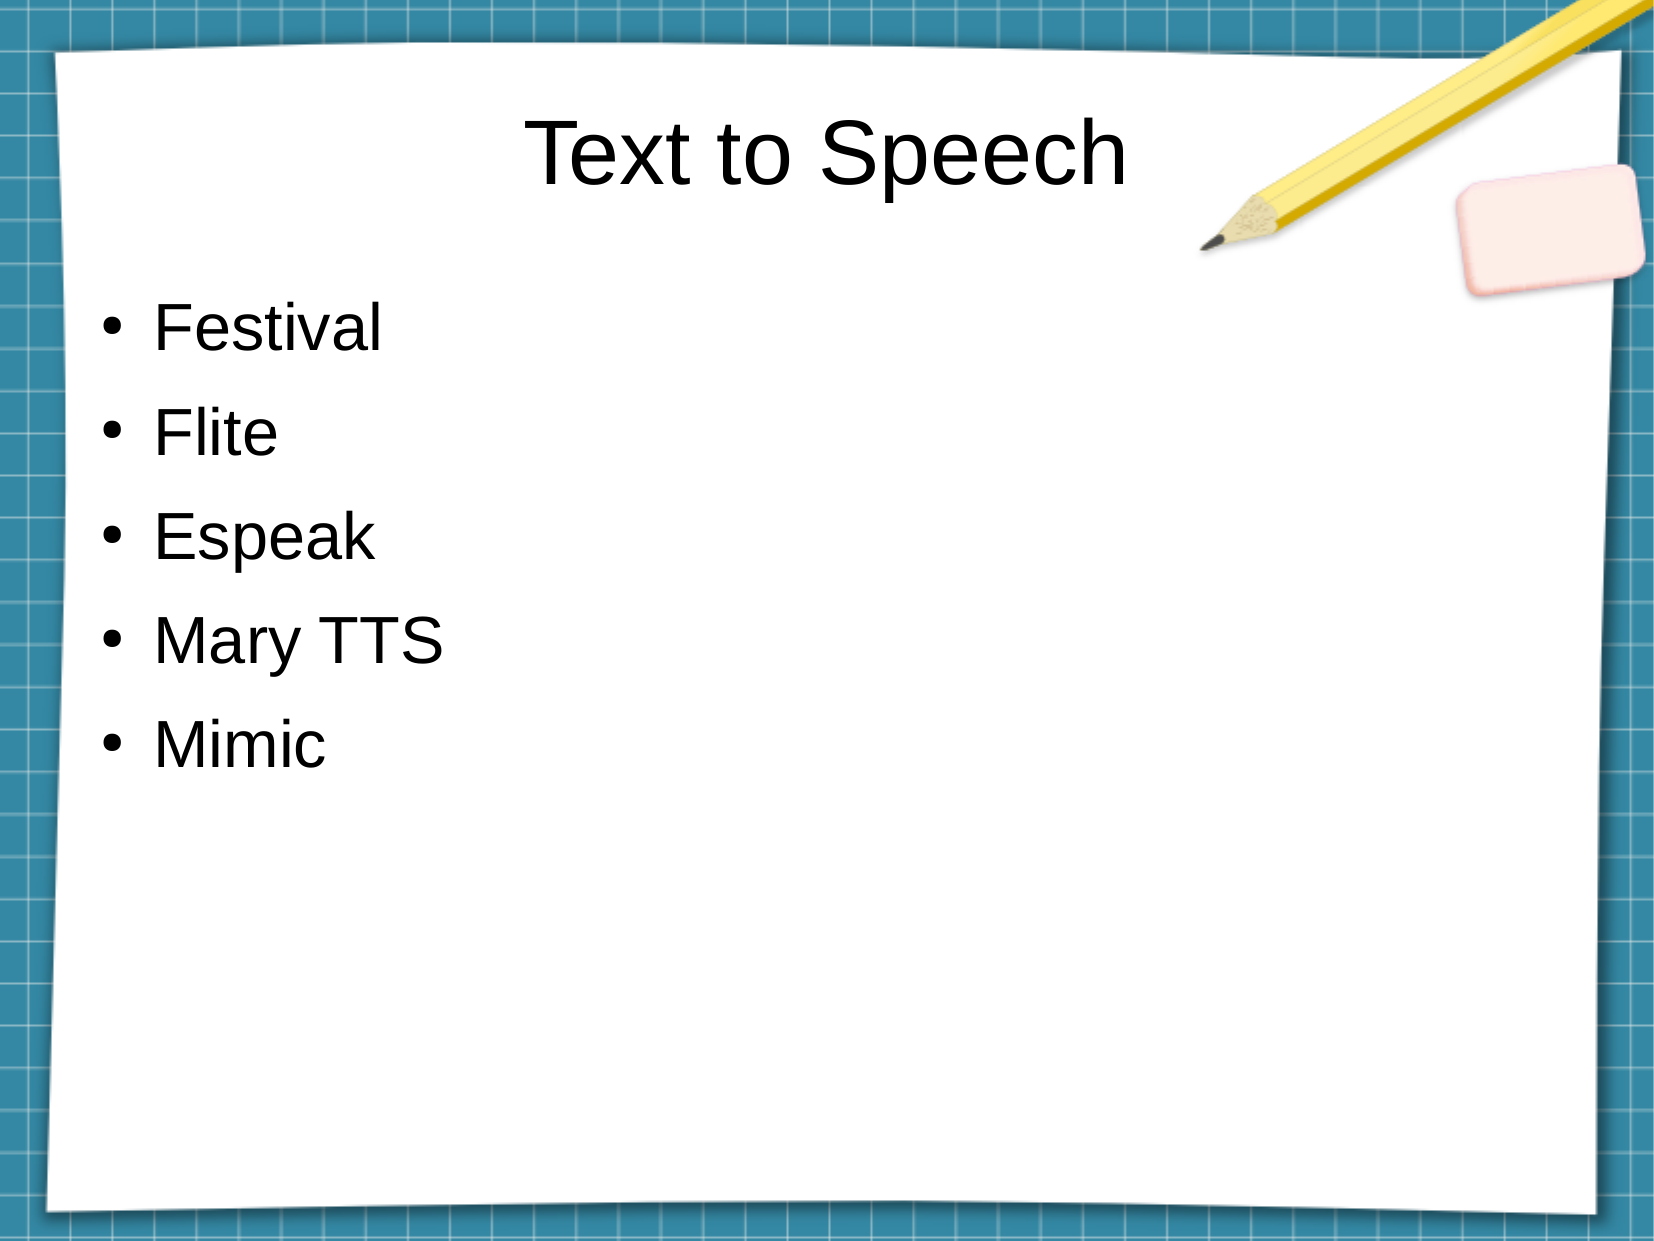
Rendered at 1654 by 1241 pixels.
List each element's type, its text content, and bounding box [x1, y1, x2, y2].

picture [0, 0, 1654, 1241]
title Text to Speech [82, 49, 1571, 257]
list Festival Flite Espeak Mary TTS Mimic [82, 290, 1571, 1010]
